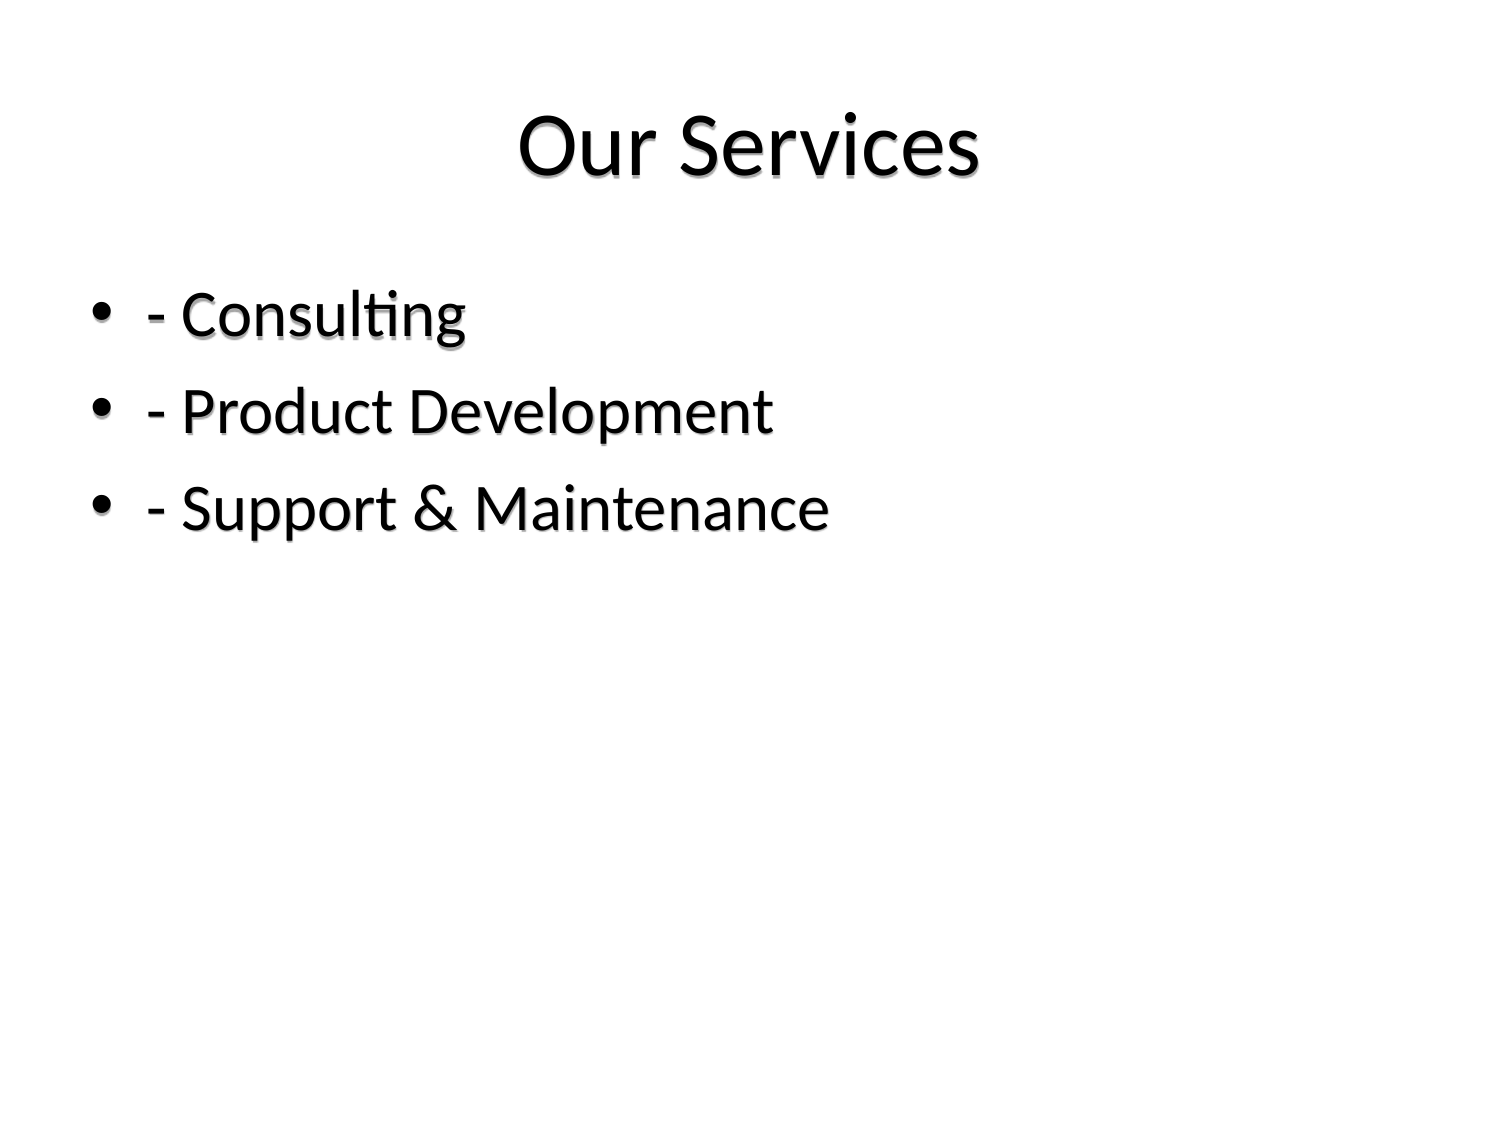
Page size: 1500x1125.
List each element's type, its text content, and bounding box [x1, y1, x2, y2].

list - Consulting - Product Development - Support & Maintenance [75, 262, 1426, 1005]
title Our Services [75, 45, 1426, 233]
